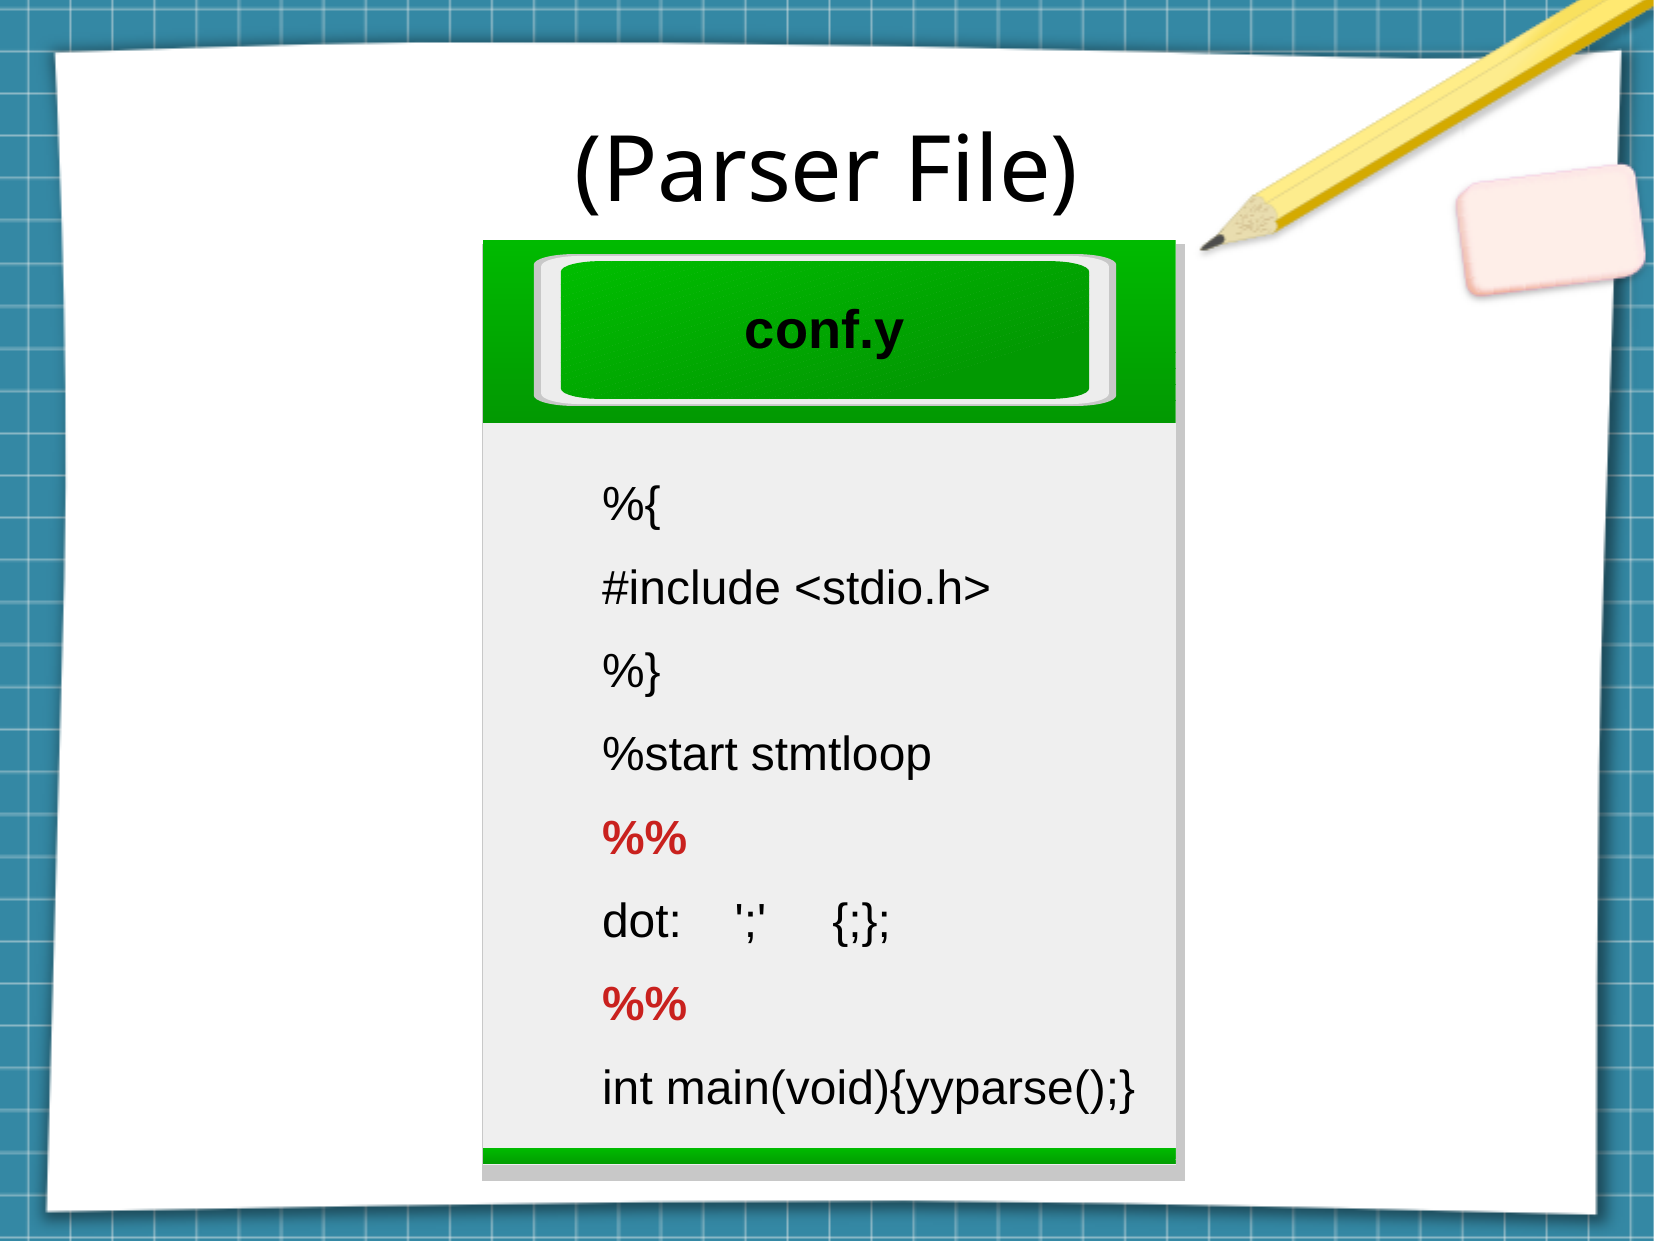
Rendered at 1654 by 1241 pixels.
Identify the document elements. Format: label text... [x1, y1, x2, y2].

title (Parser File) [82, 62, 1571, 271]
picture [0, 0, 1654, 1241]
